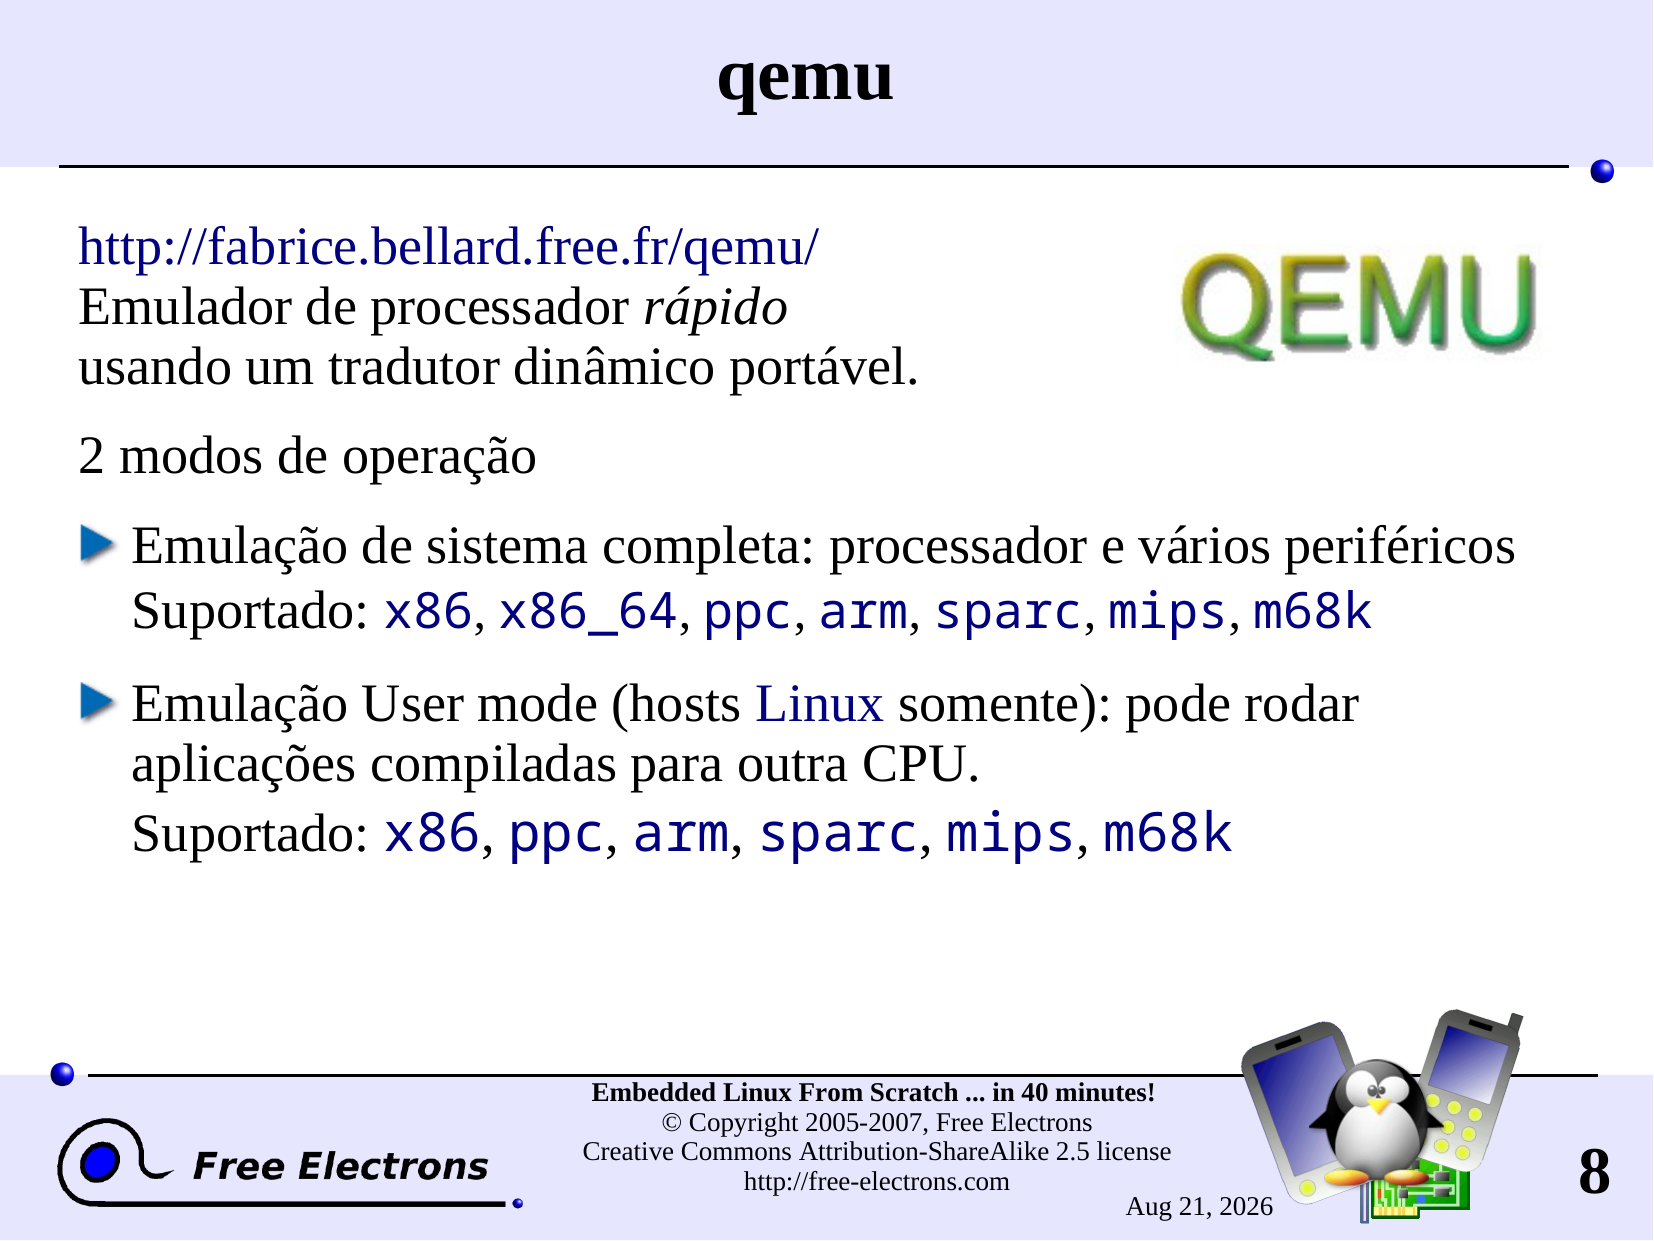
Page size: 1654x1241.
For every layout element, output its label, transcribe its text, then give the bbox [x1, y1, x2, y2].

picture [1225, 1013, 1538, 1241]
title qemu [60, 25, 1551, 124]
picture [1175, 244, 1551, 368]
list http://fabrice.bellard.free.fr/qemu/ Emulador de processador rápido usando um tradutor dinâmico portável. 2 modos de operação Emulação de sistema completa: processador e vários periféricos Suportado: x86, x86_64, ppc, arm, sparc, mips, m68k Emulação User mode (hosts Linux somente): pode rodar aplicações compiladas para outra CPU. Suportado: x86, ppc, arm, sparc, mips, m68k [60, 216, 1570, 1013]
picture [50, 1107, 527, 1216]
